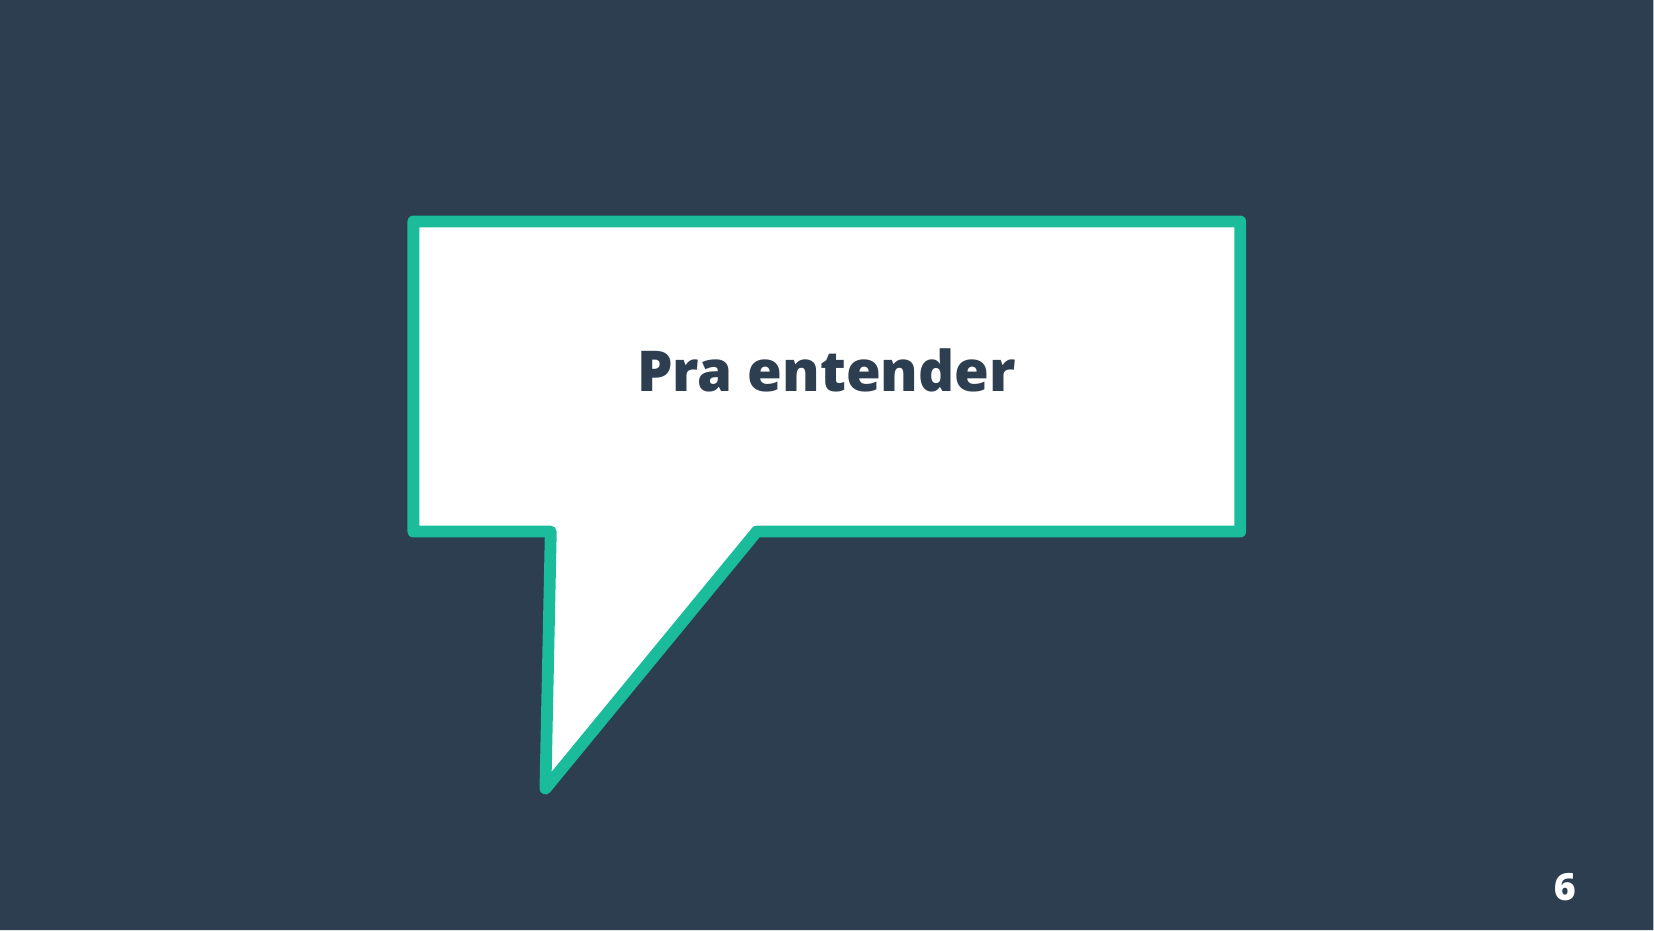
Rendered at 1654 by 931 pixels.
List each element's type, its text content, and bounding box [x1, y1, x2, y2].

title Pra entender [442, 236, 1211, 502]
